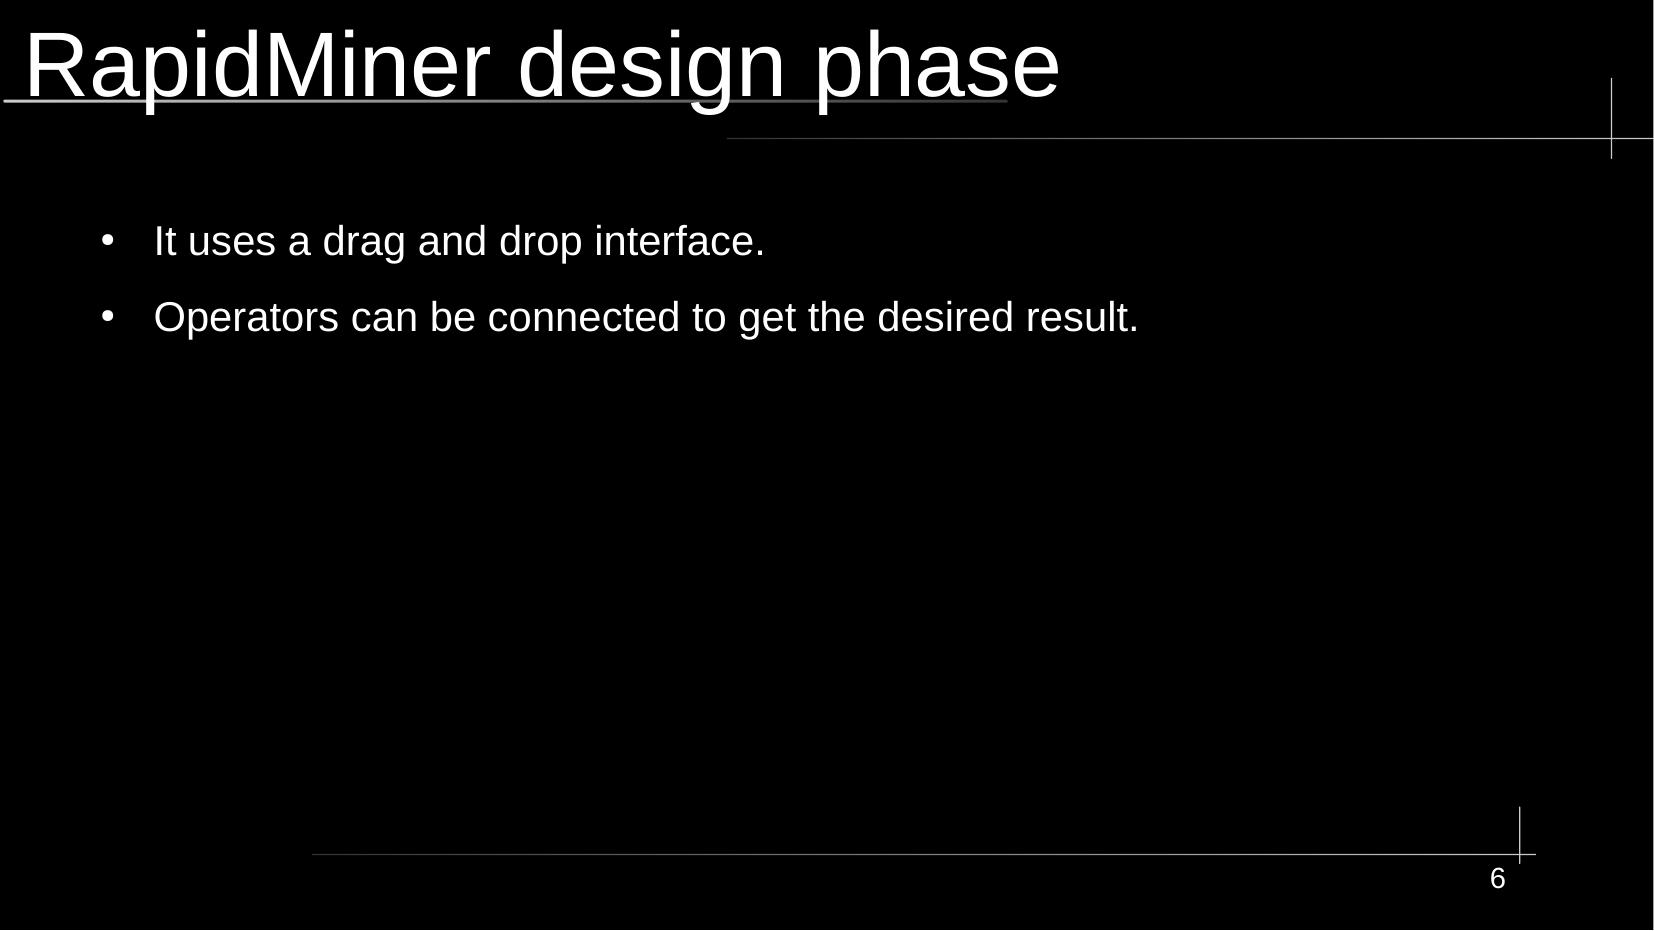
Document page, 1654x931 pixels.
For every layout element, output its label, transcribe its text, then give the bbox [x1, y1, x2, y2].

list It uses a drag and drop interface. Operators can be connected to get the desired result. [82, 217, 1571, 758]
title RapidMiner design phase [23, 11, 1589, 119]
